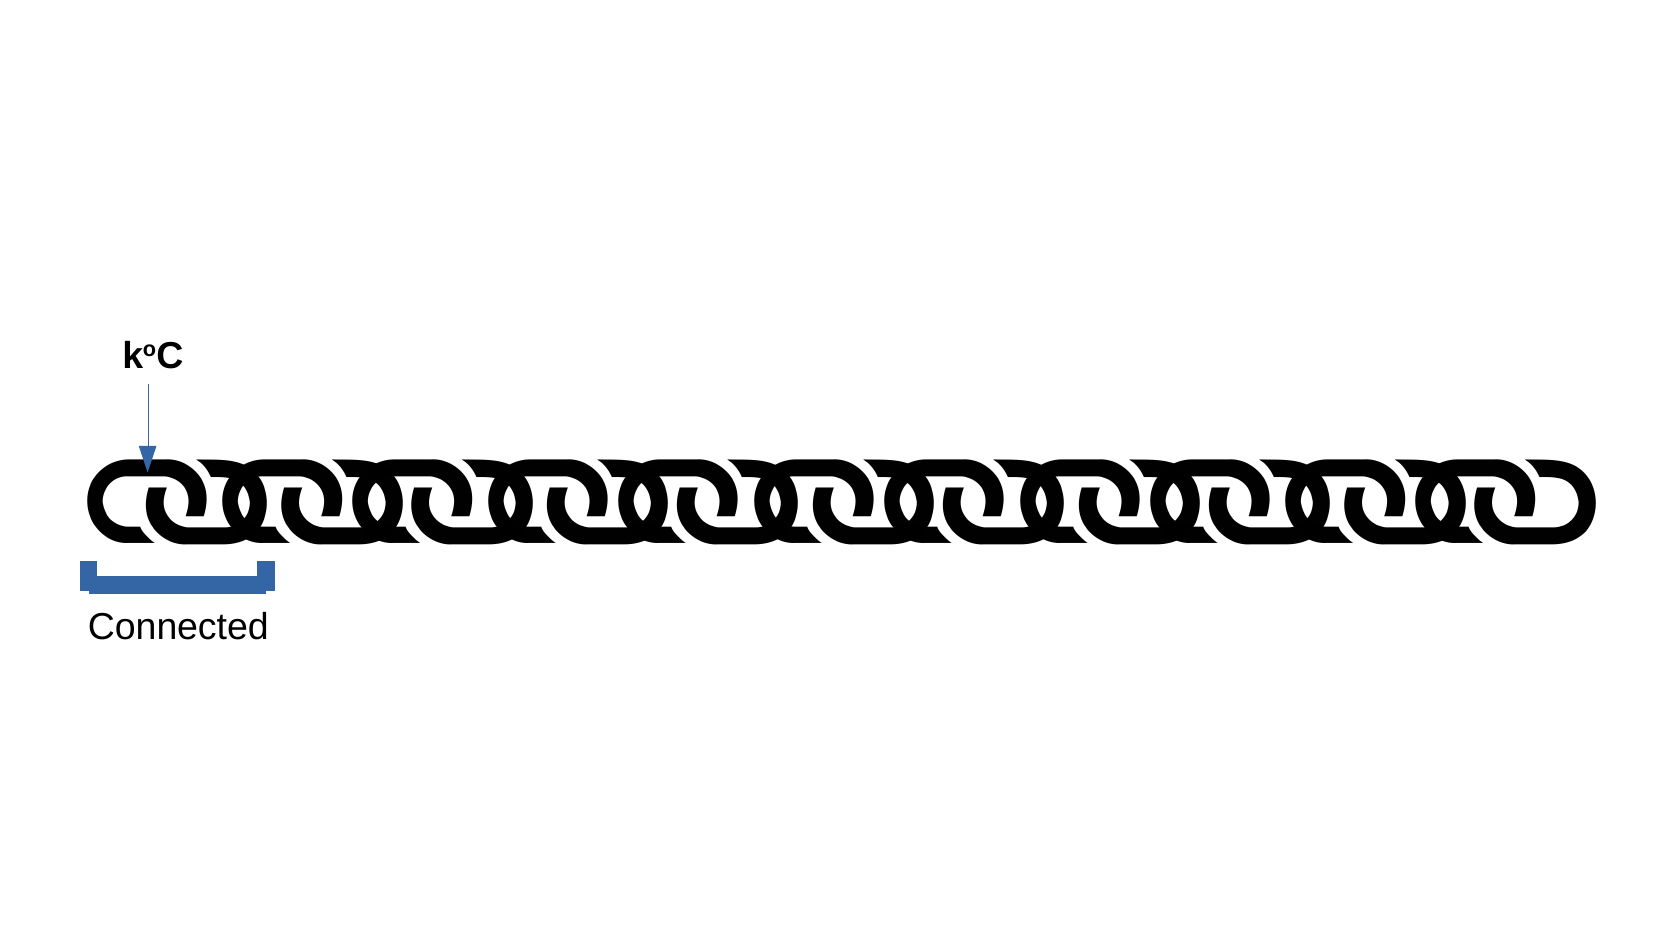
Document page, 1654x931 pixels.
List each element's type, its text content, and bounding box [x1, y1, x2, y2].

text_box koC [107, 327, 199, 384]
text_box Connected [73, 598, 284, 656]
picture [59, 383, 1625, 621]
